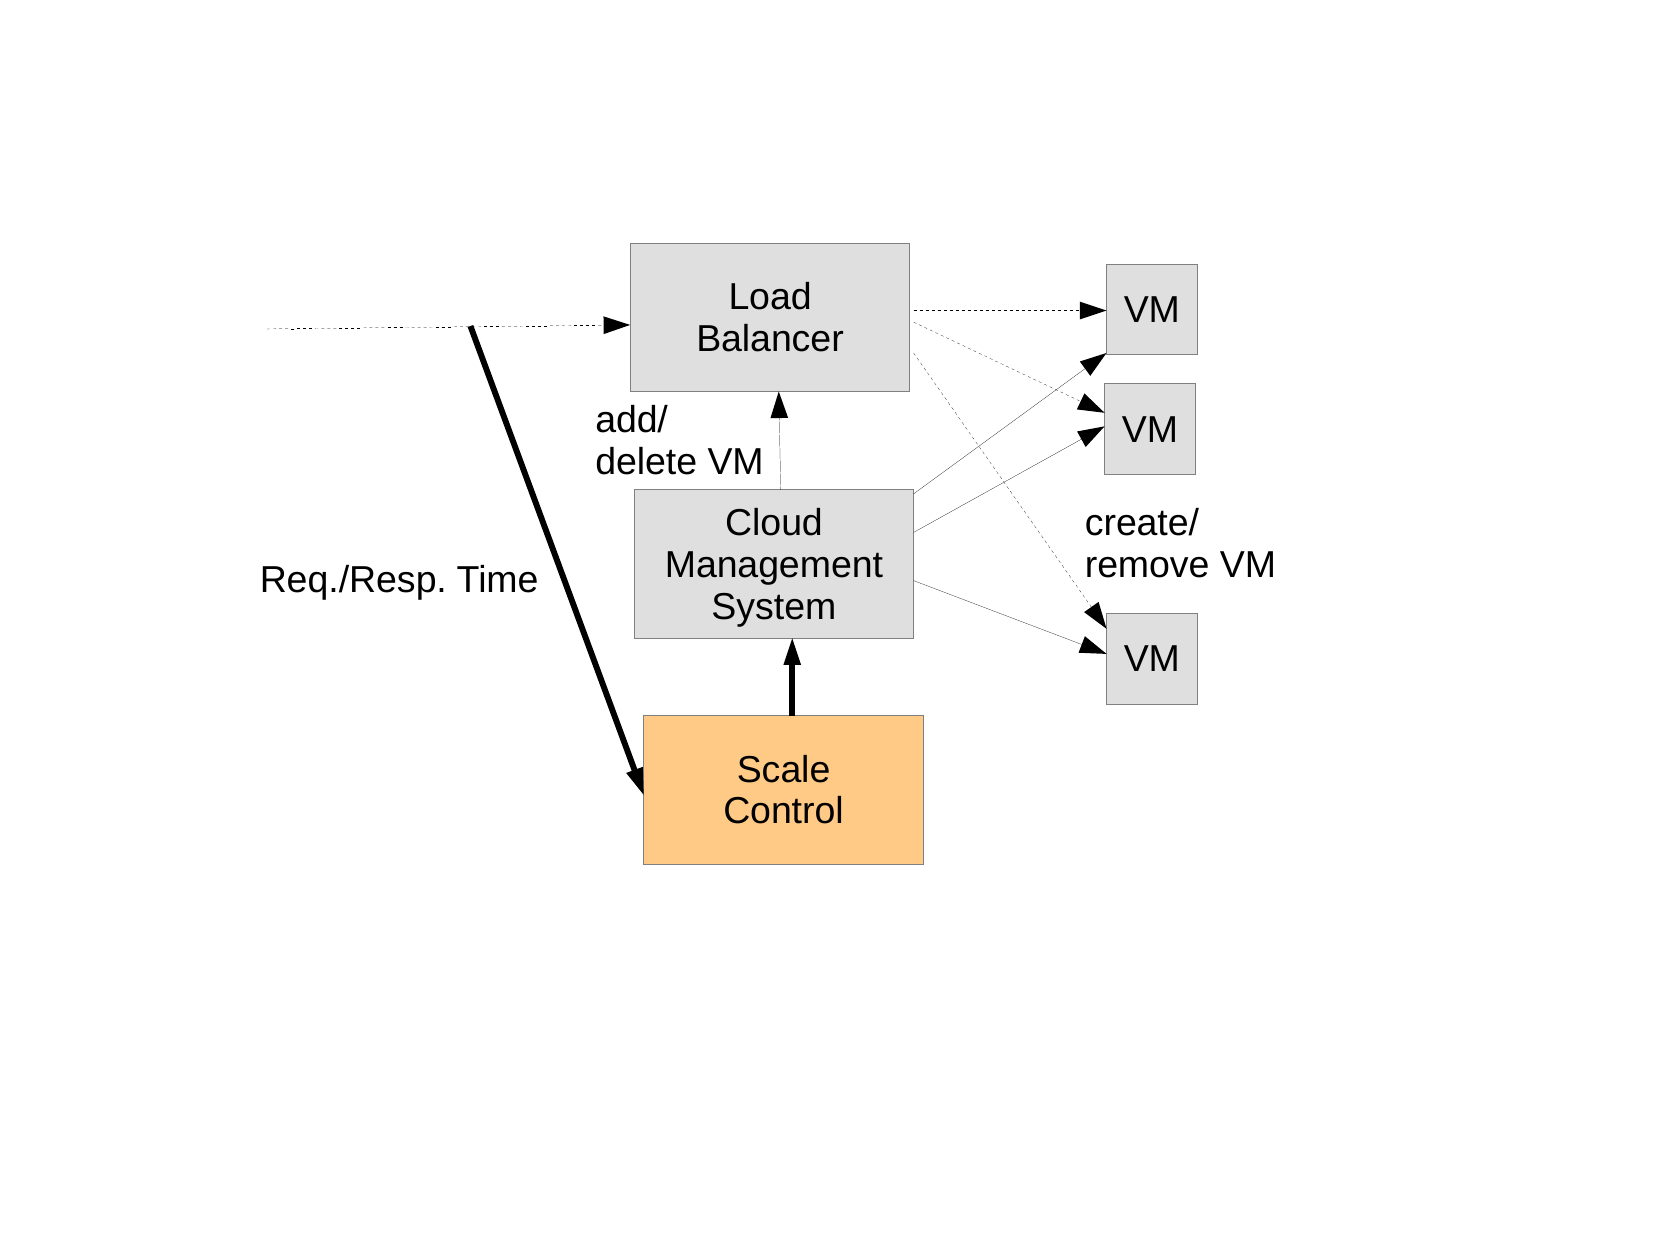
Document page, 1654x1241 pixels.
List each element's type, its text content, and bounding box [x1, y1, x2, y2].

text_box Cloud Management System [634, 489, 914, 639]
text_box Load Balancer [630, 243, 910, 392]
text_box VM [1106, 264, 1198, 355]
text_box VM [1106, 613, 1198, 705]
text_box create/ remove VM [1070, 493, 1292, 595]
text_box Req./Resp. Time [245, 550, 554, 608]
text_box Scale Control [643, 715, 924, 865]
text_box VM [1104, 383, 1196, 475]
text_box add/ delete VM [580, 391, 779, 491]
